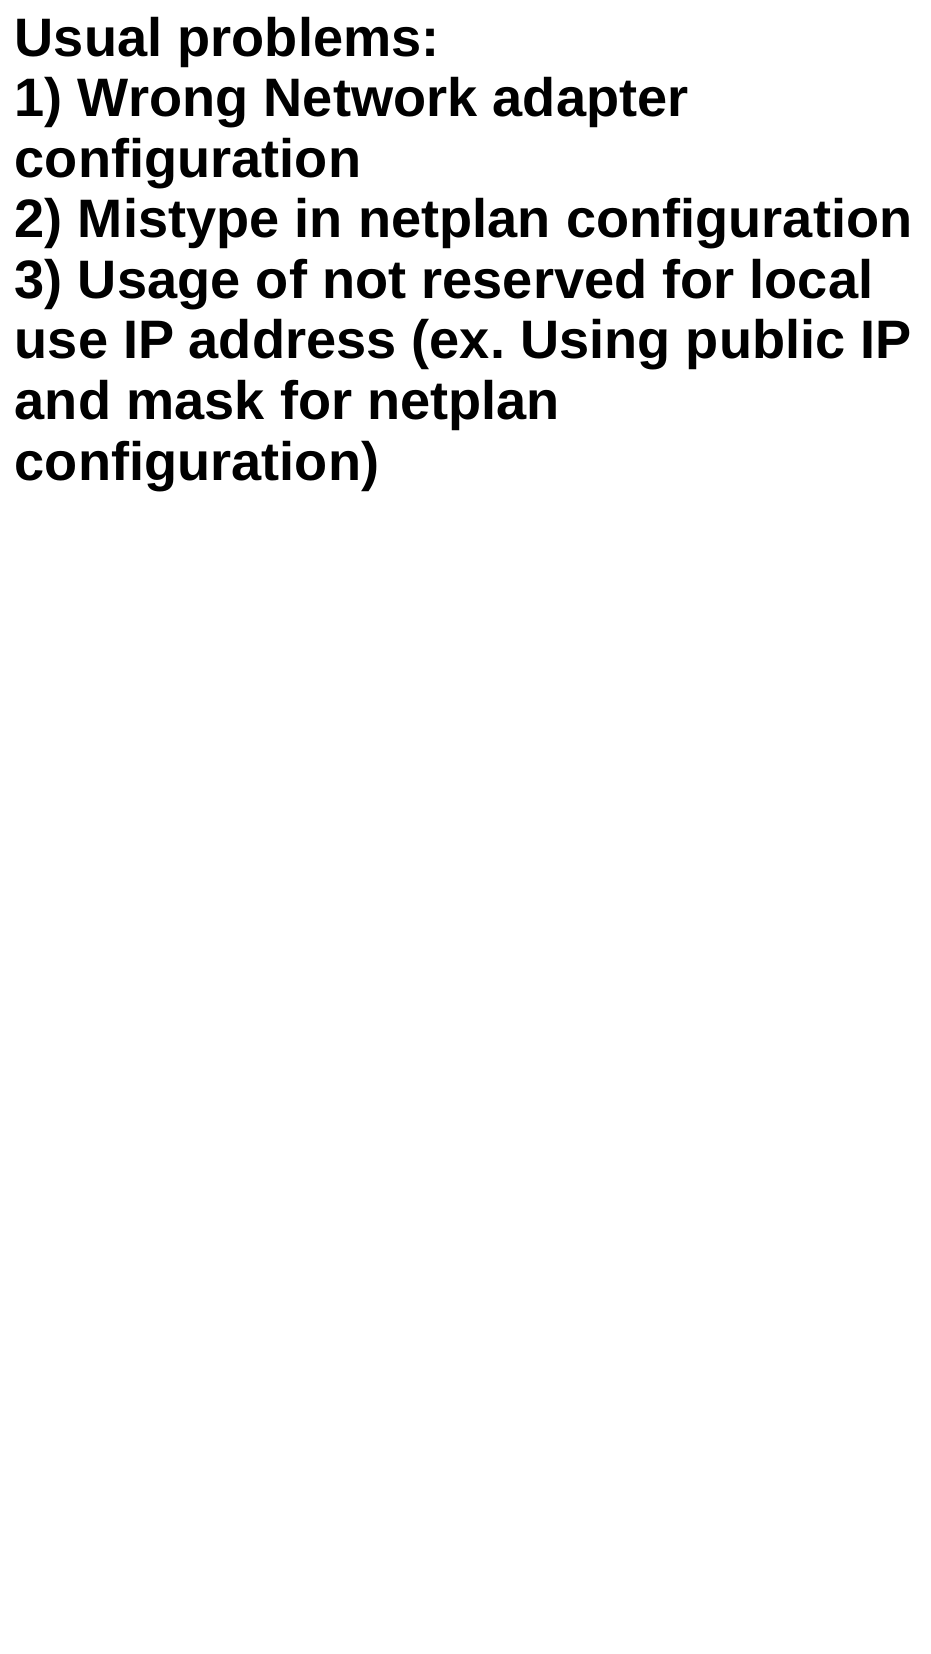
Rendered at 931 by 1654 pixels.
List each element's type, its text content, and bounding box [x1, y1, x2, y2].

text_box Usual problems: 1) Wrong Network adapter configuration 2) Mistype in netplan configuration 3) Usage of not reserved for local use IP address (ex. Using public IP and mask for netplan configuration) [0, 0, 931, 1654]
